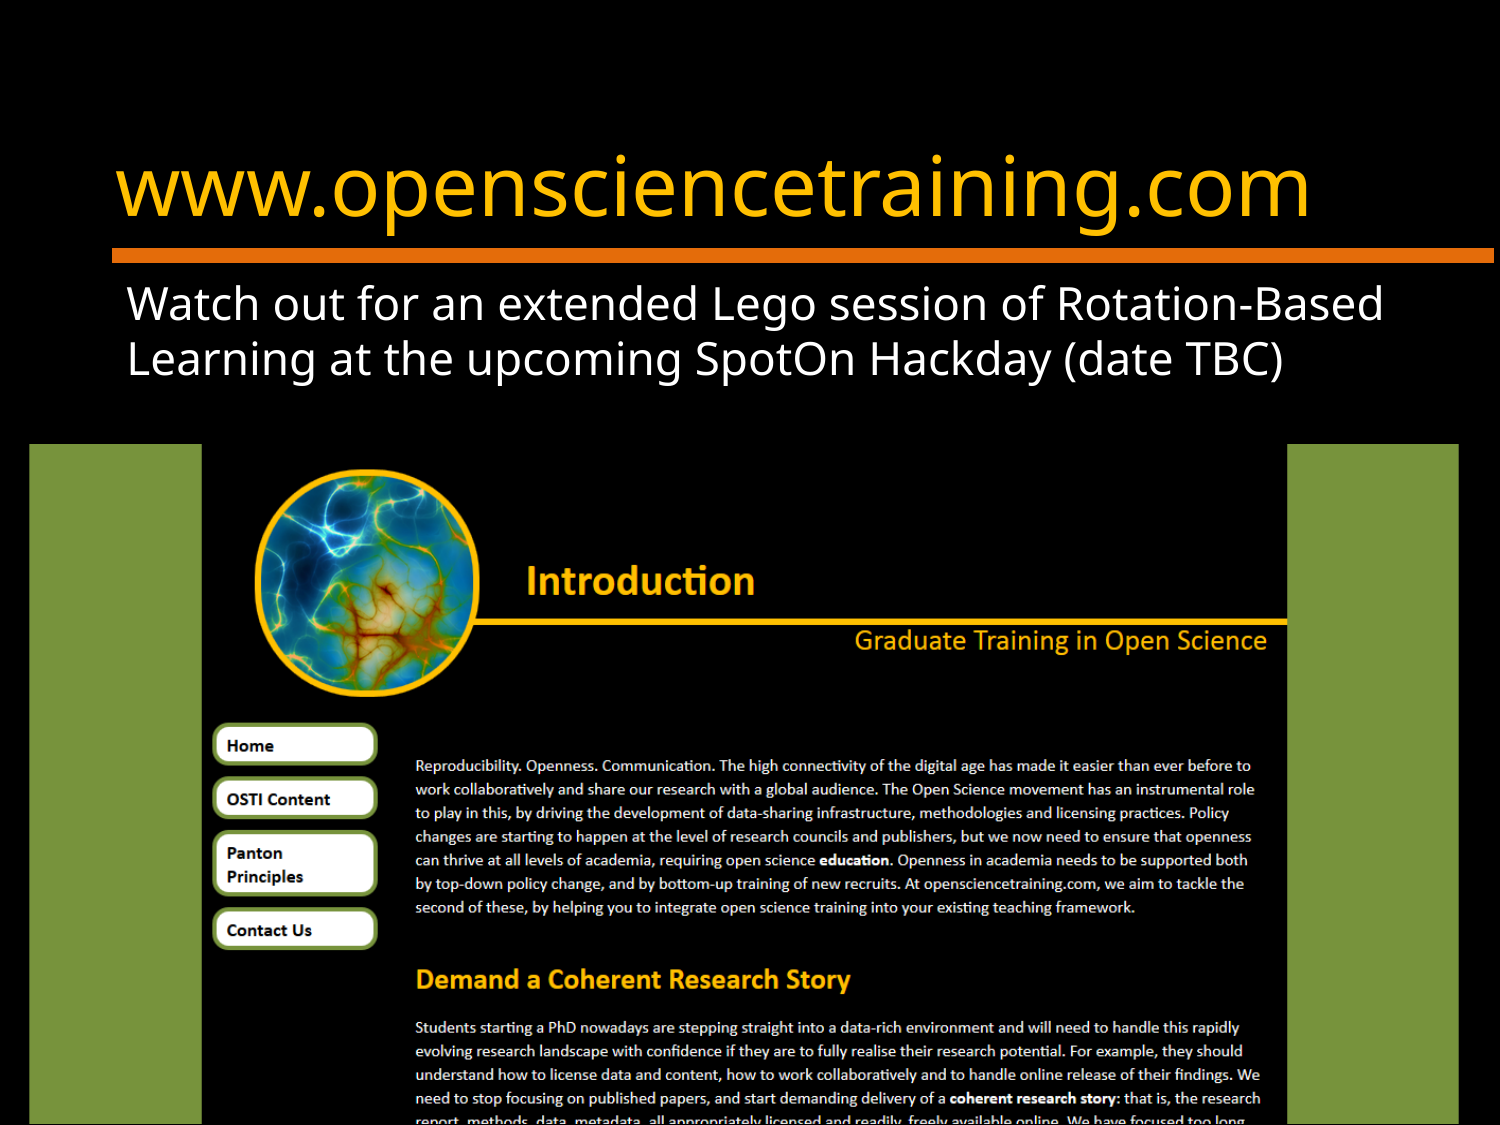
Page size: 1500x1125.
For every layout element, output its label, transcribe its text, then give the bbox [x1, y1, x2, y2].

text_box www.opensciencetraining.com [100, 125, 1400, 242]
text_box Watch out for an extended Lego session of Rotation-Based Learning at the upcoming SpotOn Hackday (date TBC) [111, 267, 1471, 394]
picture [29, 444, 1459, 1124]
